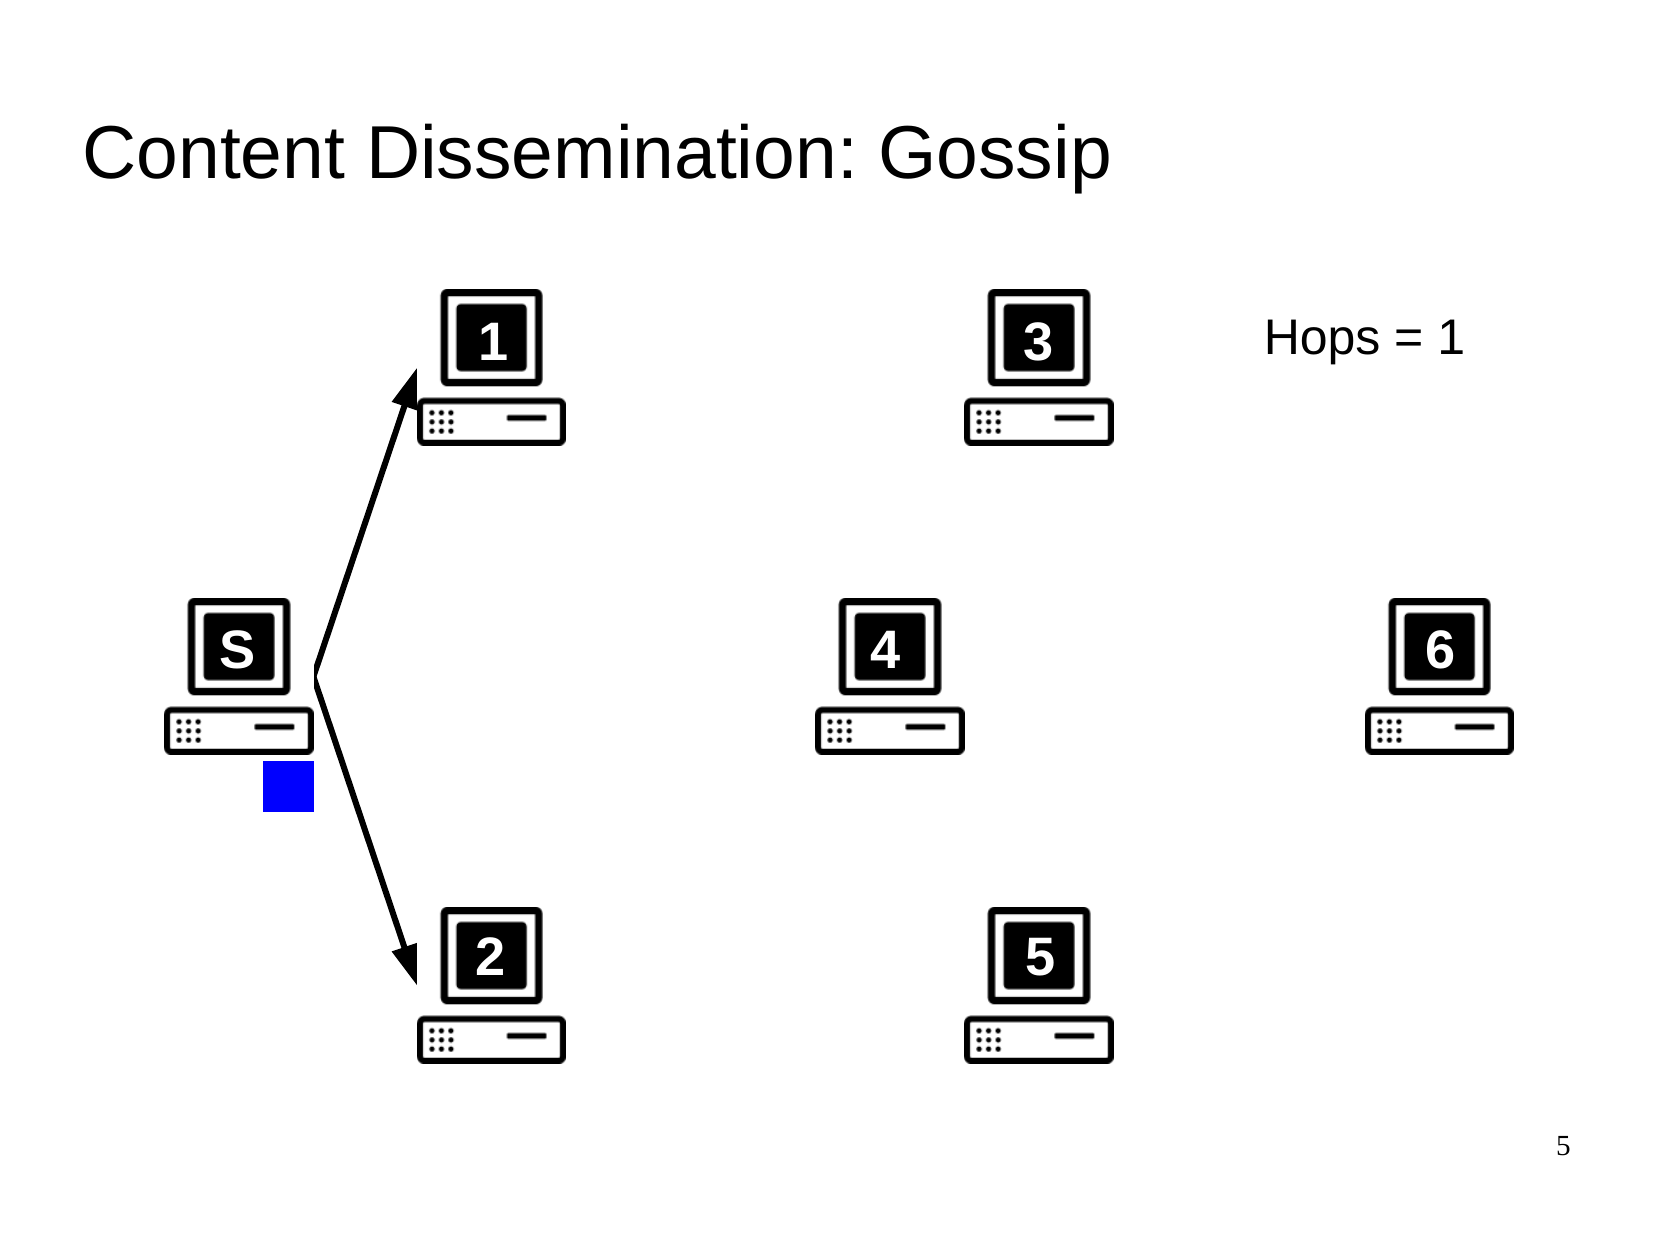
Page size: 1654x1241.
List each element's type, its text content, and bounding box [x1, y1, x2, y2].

picture [417, 907, 566, 1064]
text_box [1248, 301, 1502, 372]
text_box 3 [1009, 303, 1067, 380]
text_box [263, 761, 314, 812]
text_box 5 [1010, 918, 1068, 994]
picture [815, 598, 965, 755]
text_box 1 [463, 303, 521, 380]
text_box S [204, 611, 262, 688]
picture [1365, 598, 1514, 755]
picture [164, 598, 314, 755]
picture [417, 289, 566, 446]
title Content Dissemination: Gossip [82, 49, 1571, 257]
text_box 4 [855, 611, 913, 688]
text_box 6 [1410, 611, 1468, 688]
picture [964, 289, 1114, 446]
picture [964, 907, 1114, 1064]
text_box 2 [460, 918, 518, 994]
